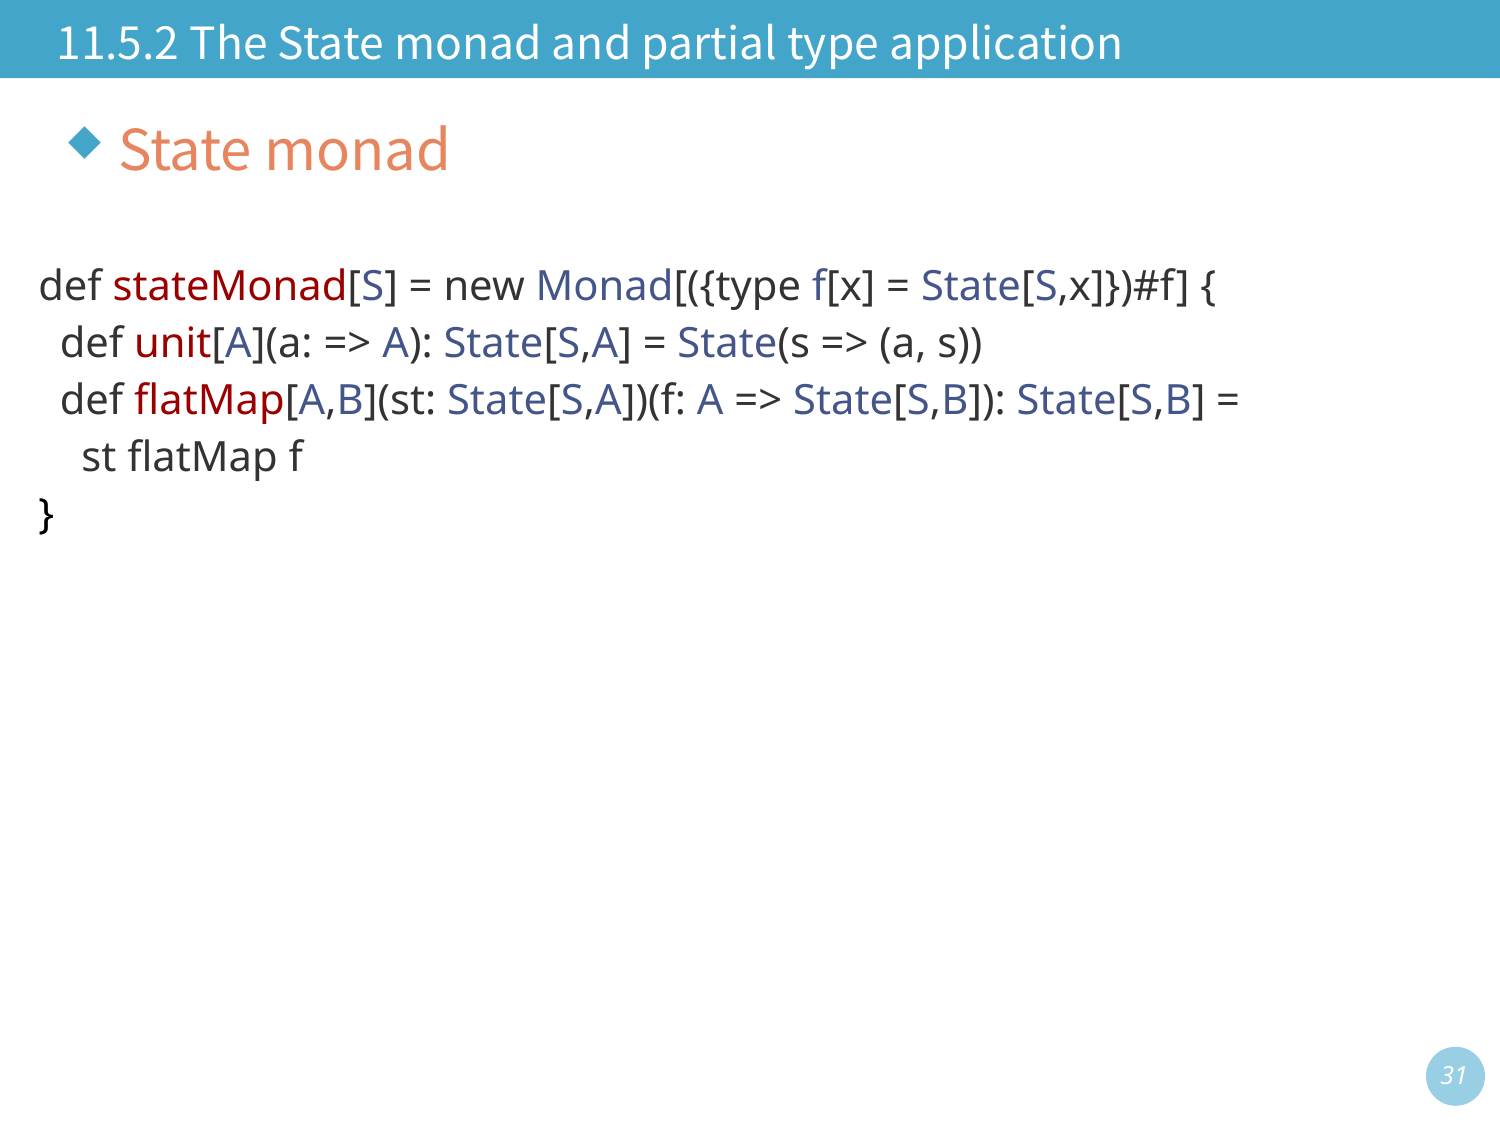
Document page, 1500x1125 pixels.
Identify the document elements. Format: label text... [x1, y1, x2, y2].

text_box def stateMonad[S] = new Monad[({type f[x] = State[S,x]})#f] { def unit[A](a: => A): State[S,A] = State(s => (a, s)) def flatMap[A,B](st: State[S,A])(f: A => State[S,B]): State[S,B] = st flatMap f } [23, 248, 1489, 686]
title 11.5.2 The State monad and partial type application [41, 7, 1392, 76]
list State monad [49, 106, 1400, 189]
slide_number <number> [1424, 1046, 1484, 1107]
